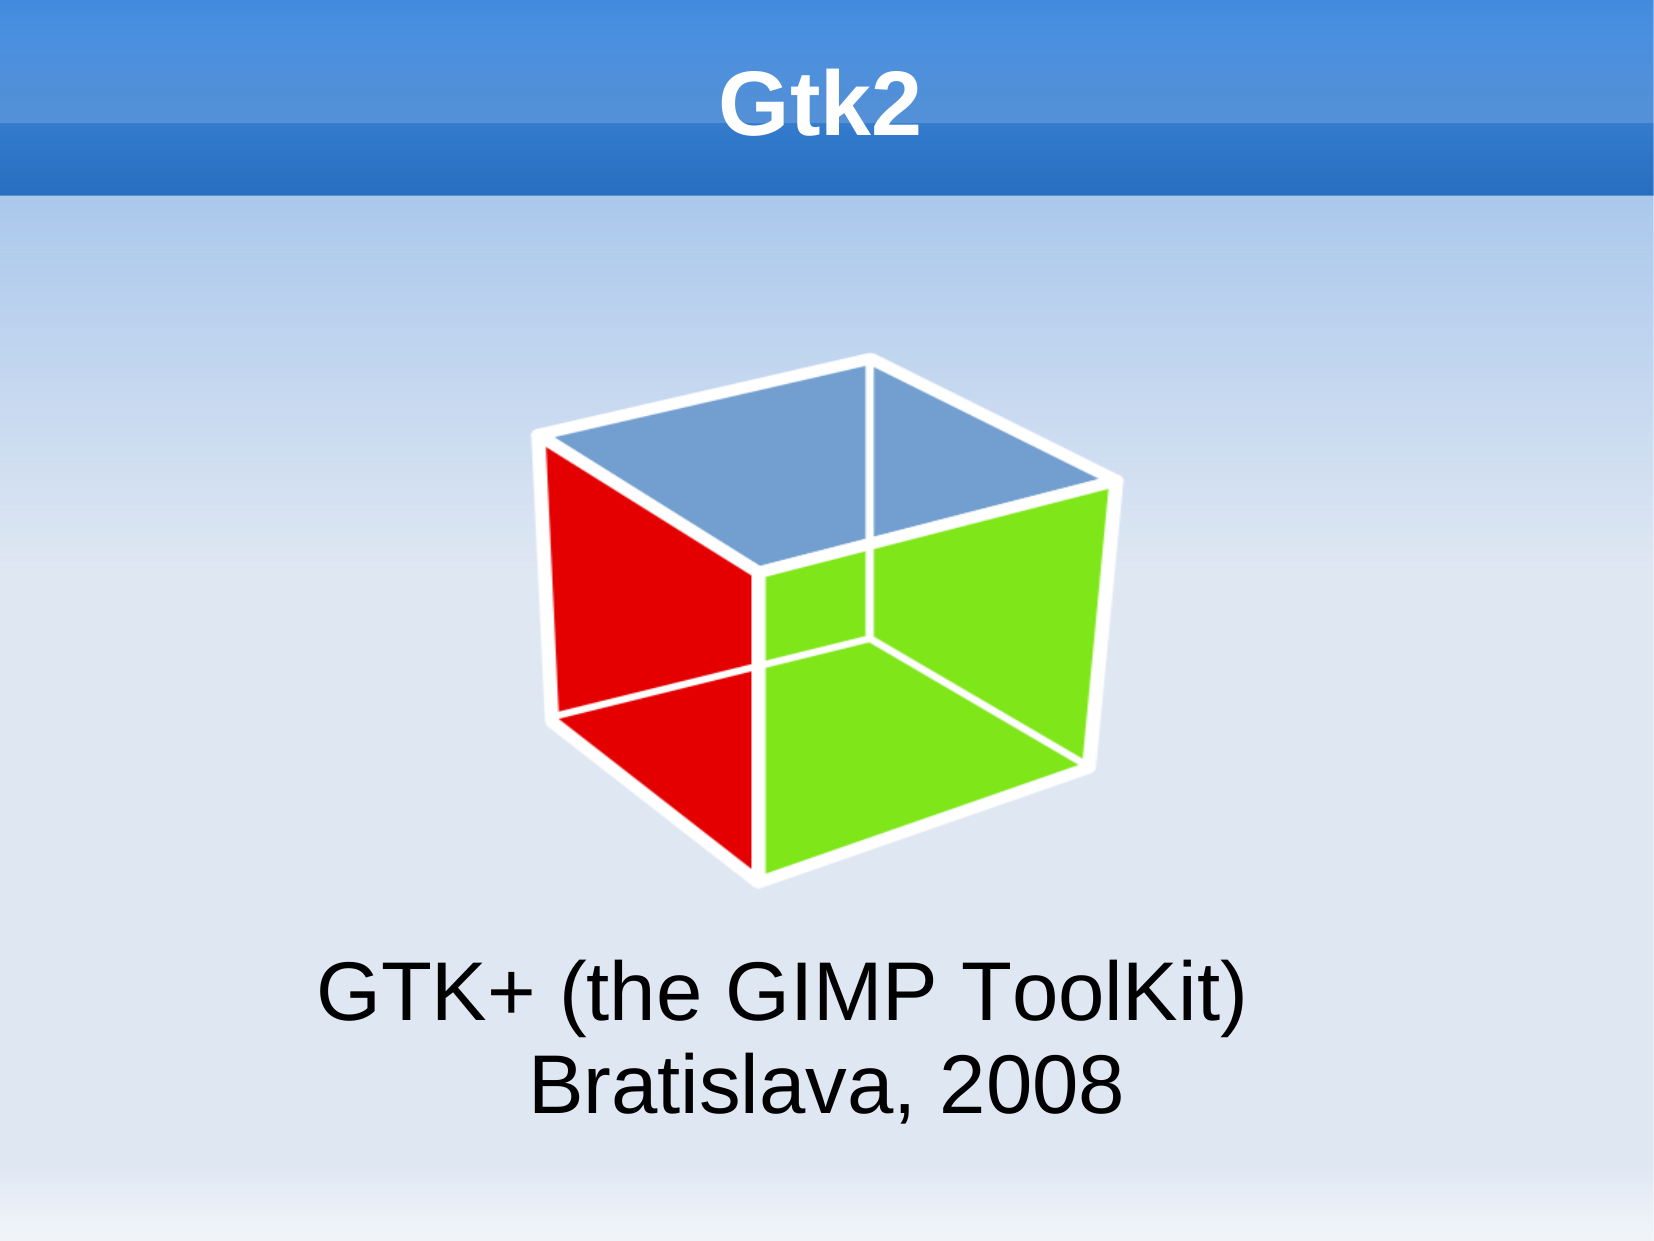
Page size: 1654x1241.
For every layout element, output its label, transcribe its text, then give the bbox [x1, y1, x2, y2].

title Gtk2 [76, 0, 1565, 208]
picture [0, 0, 1654, 1241]
text_box GTK+ (the GIMP ToolKit) Bratislava, 2008 [301, 937, 1352, 1139]
